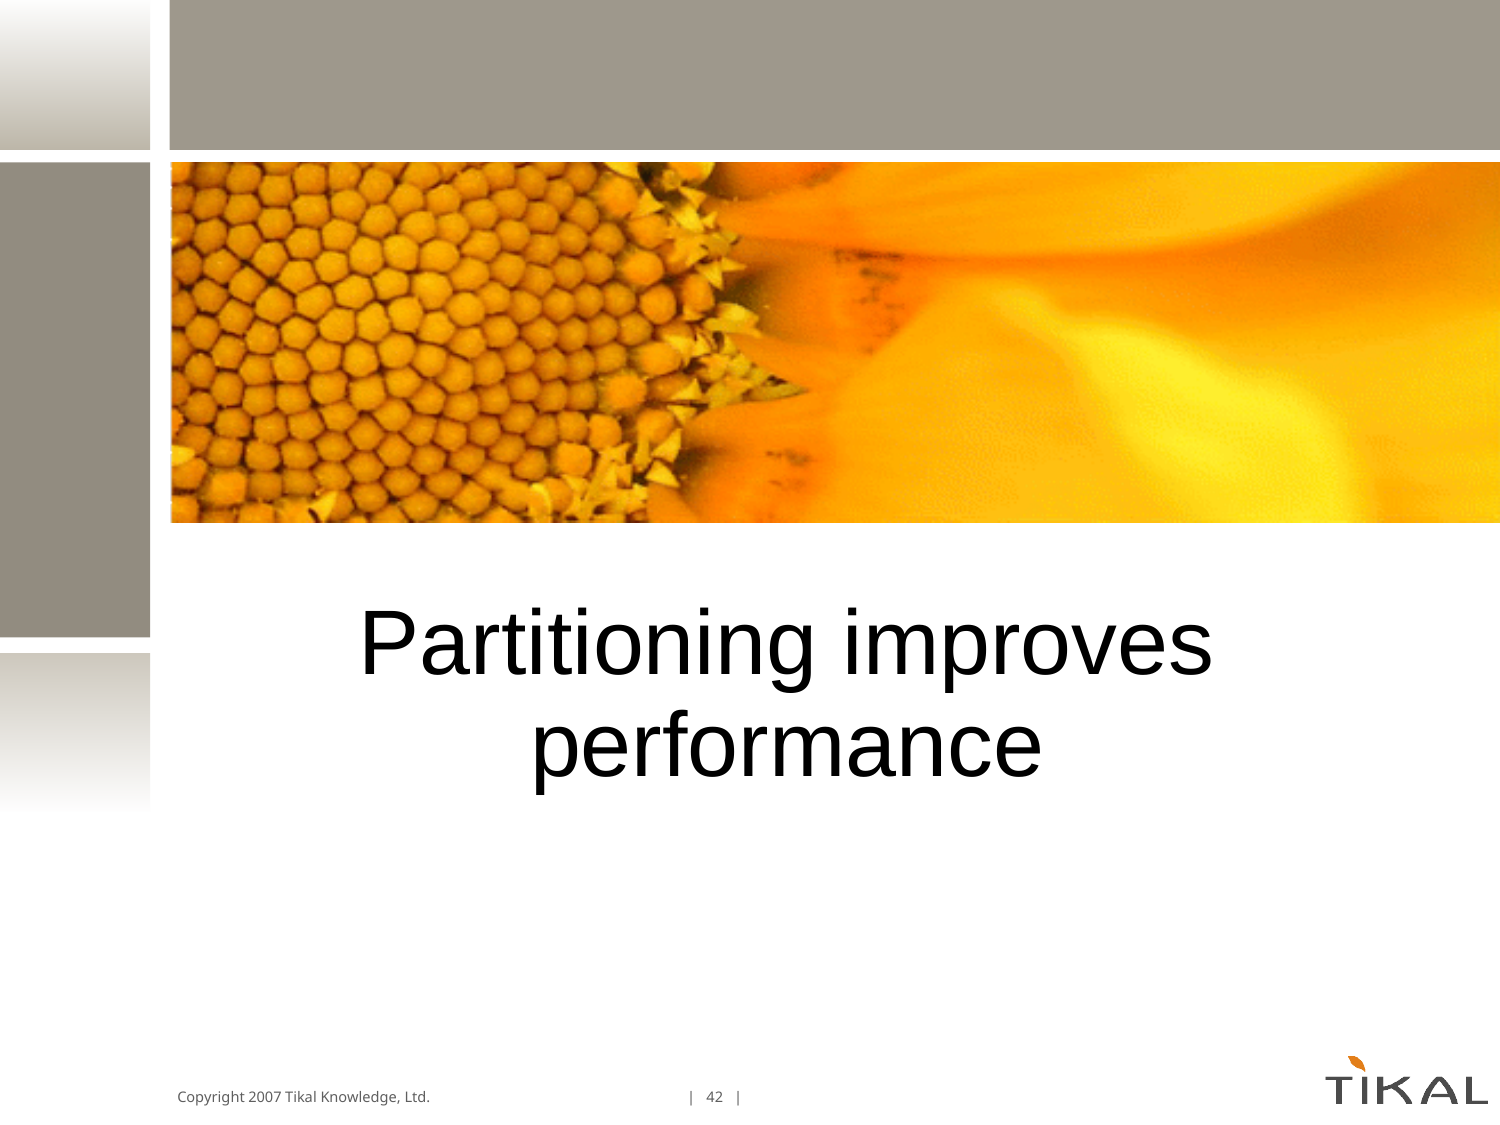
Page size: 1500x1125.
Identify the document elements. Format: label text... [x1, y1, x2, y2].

picture [1312, 1034, 1500, 1125]
title Partitioning improves performance [187, 591, 1388, 797]
picture [170, 162, 1500, 523]
